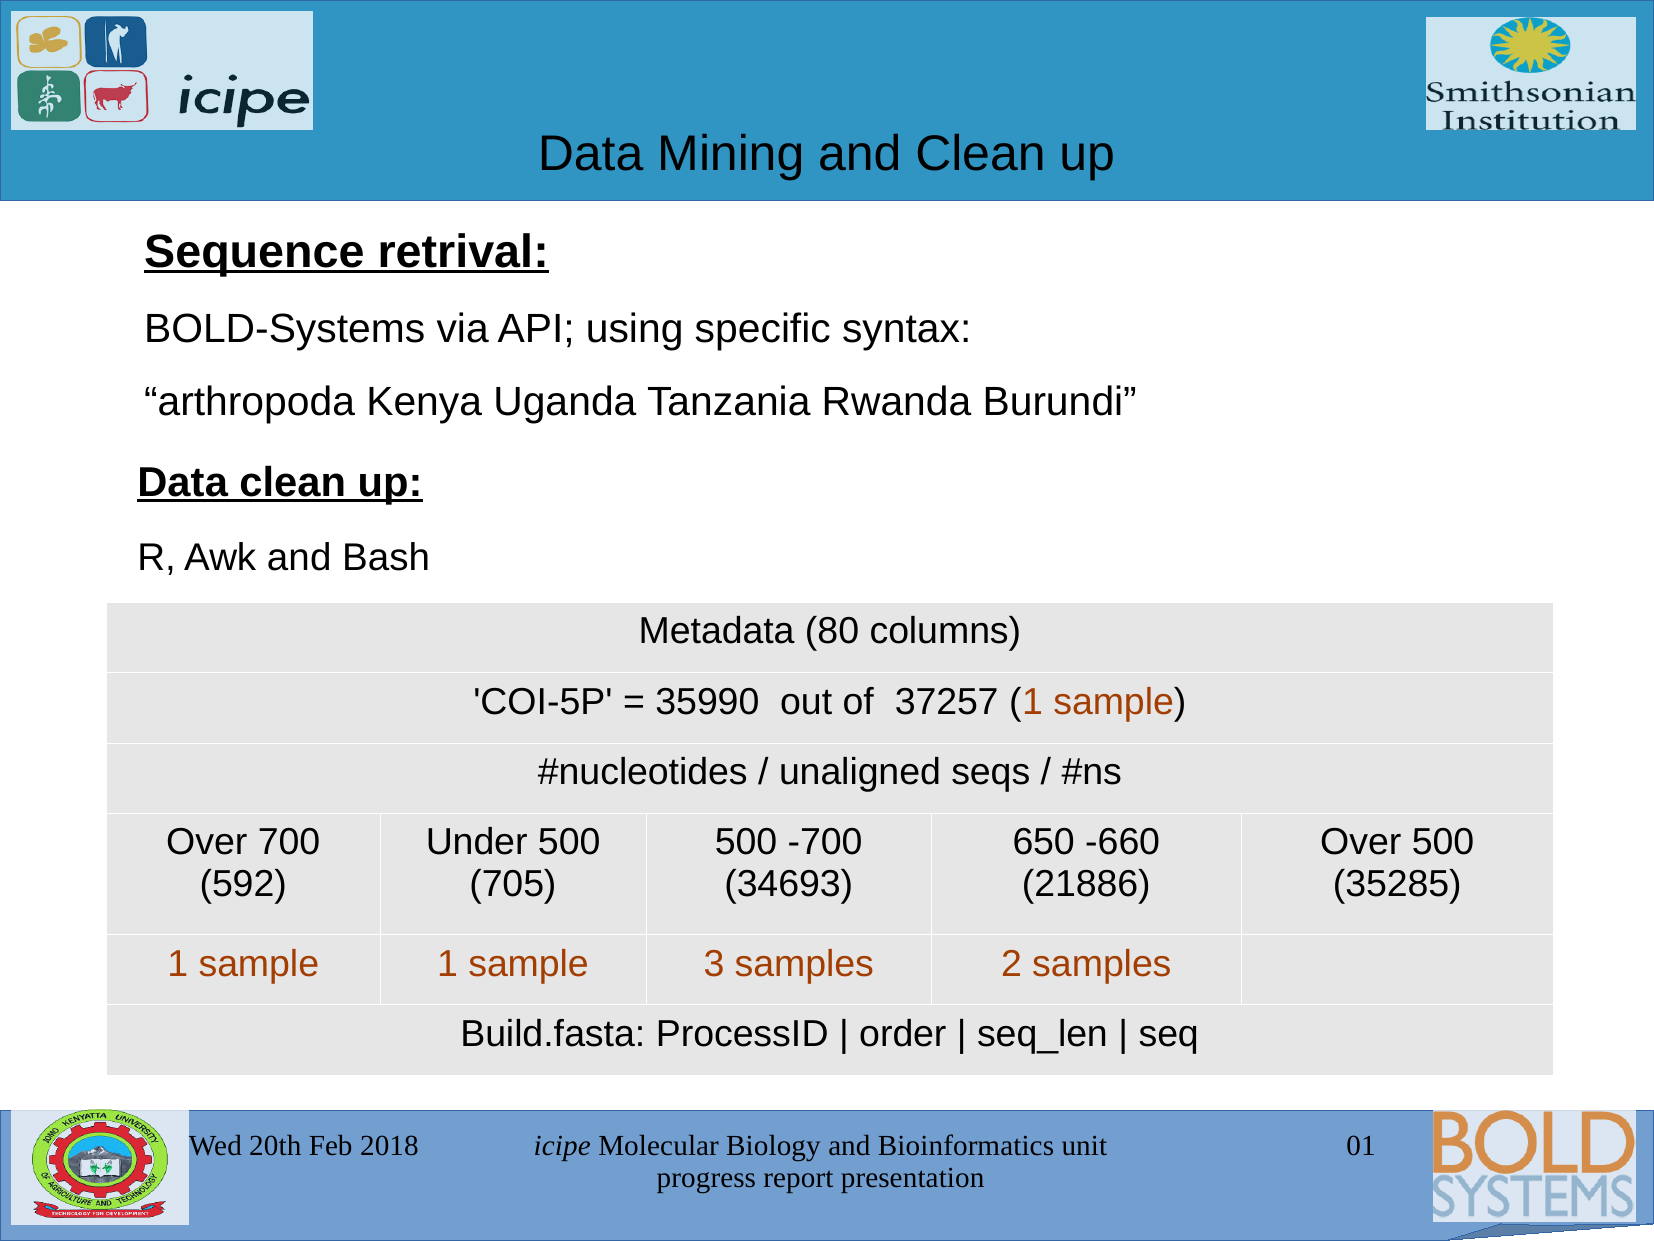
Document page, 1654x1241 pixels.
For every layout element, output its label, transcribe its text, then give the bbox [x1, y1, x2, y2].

table_cell 2 samples [932, 935, 1241, 1004]
picture [1426, 17, 1636, 130]
title Data Mining and Clean up [82, 49, 1571, 257]
table_cell 650 -660 (21886) [932, 814, 1241, 934]
table_cell Over 700 (592) [107, 814, 380, 934]
table_cell Over 500 (35285) [1242, 814, 1553, 934]
list Data clean up: R, Awk and Bash [82, 459, 1518, 580]
table_cell Under 500 (705) [381, 814, 646, 934]
table_cell #nucleotides / unaligned seqs / #ns [107, 744, 1553, 813]
table_cell [1242, 935, 1553, 1004]
table_cell 500 -700 (34693) [647, 814, 931, 934]
list Sequence retrival: BOLD-Systems via API; using specific syntax: “arthropoda Kenya Uganda Tanzania Rwanda Burundi” [94, 225, 1630, 426]
table_cell [11, 1104, 189, 1110]
table_header Metadata (80 columns) [107, 603, 1553, 672]
table_cell 'COI-5P' = 35990 out of 37257 (1 sample) [107, 673, 1553, 743]
table_cell 1 sample [381, 935, 646, 1004]
table_cell Build.fasta: ProcessID | order | seq_len | seq [107, 1005, 1553, 1075]
picture [11, 11, 313, 130]
table_cell 3 samples [647, 935, 931, 1004]
table_cell 1 sample [107, 935, 380, 1004]
